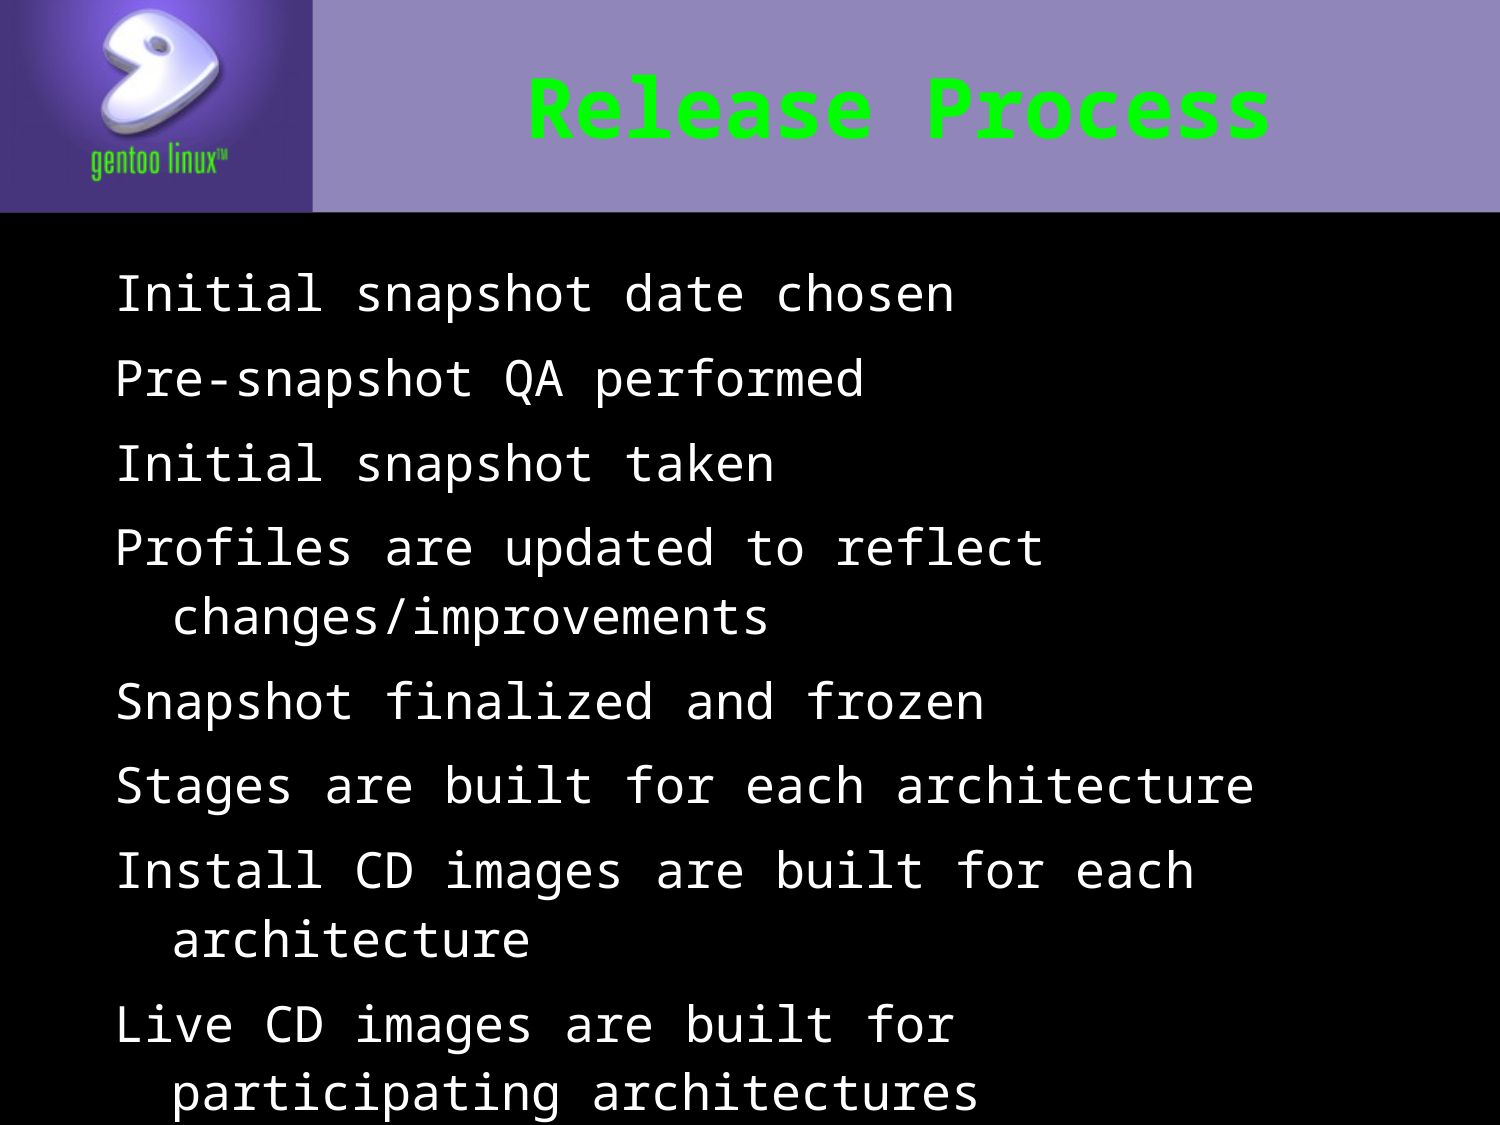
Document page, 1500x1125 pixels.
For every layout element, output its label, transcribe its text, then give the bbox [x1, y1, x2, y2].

title Release Process [324, 12, 1476, 201]
list Initial snapshot date chosen Pre-snapshot QA performed Initial snapshot taken Profiles are updated to reflect changes/improvements Snapshot finalized and frozen Stages are built for each architecture Install CD images are built for each architecture Live CD images are built for participating architectures Packages CD images are built for participating architectures Netboot images created [99, 249, 1388, 1101]
picture [0, 0, 302, 184]
